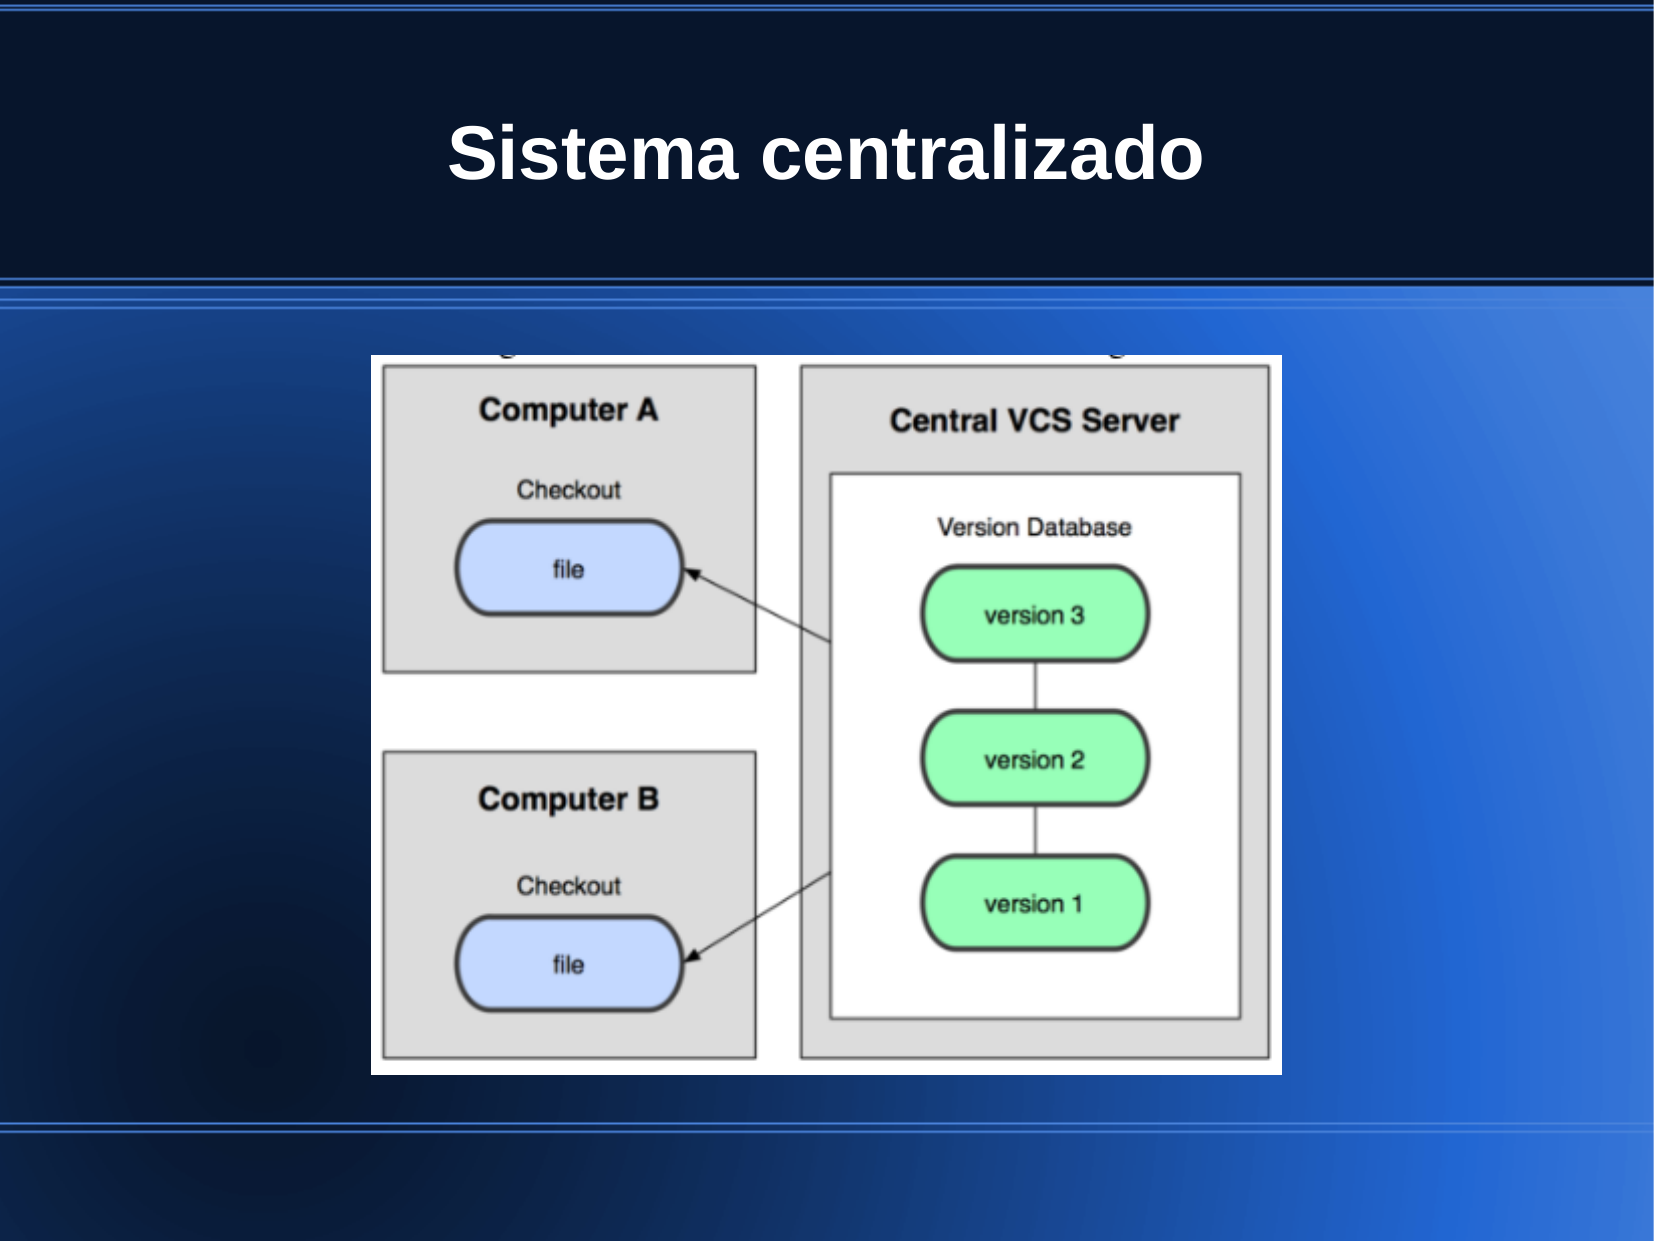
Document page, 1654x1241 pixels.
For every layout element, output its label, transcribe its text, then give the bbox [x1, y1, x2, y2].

title Sistema centralizado [82, 49, 1571, 257]
picture [0, 0, 1654, 1241]
